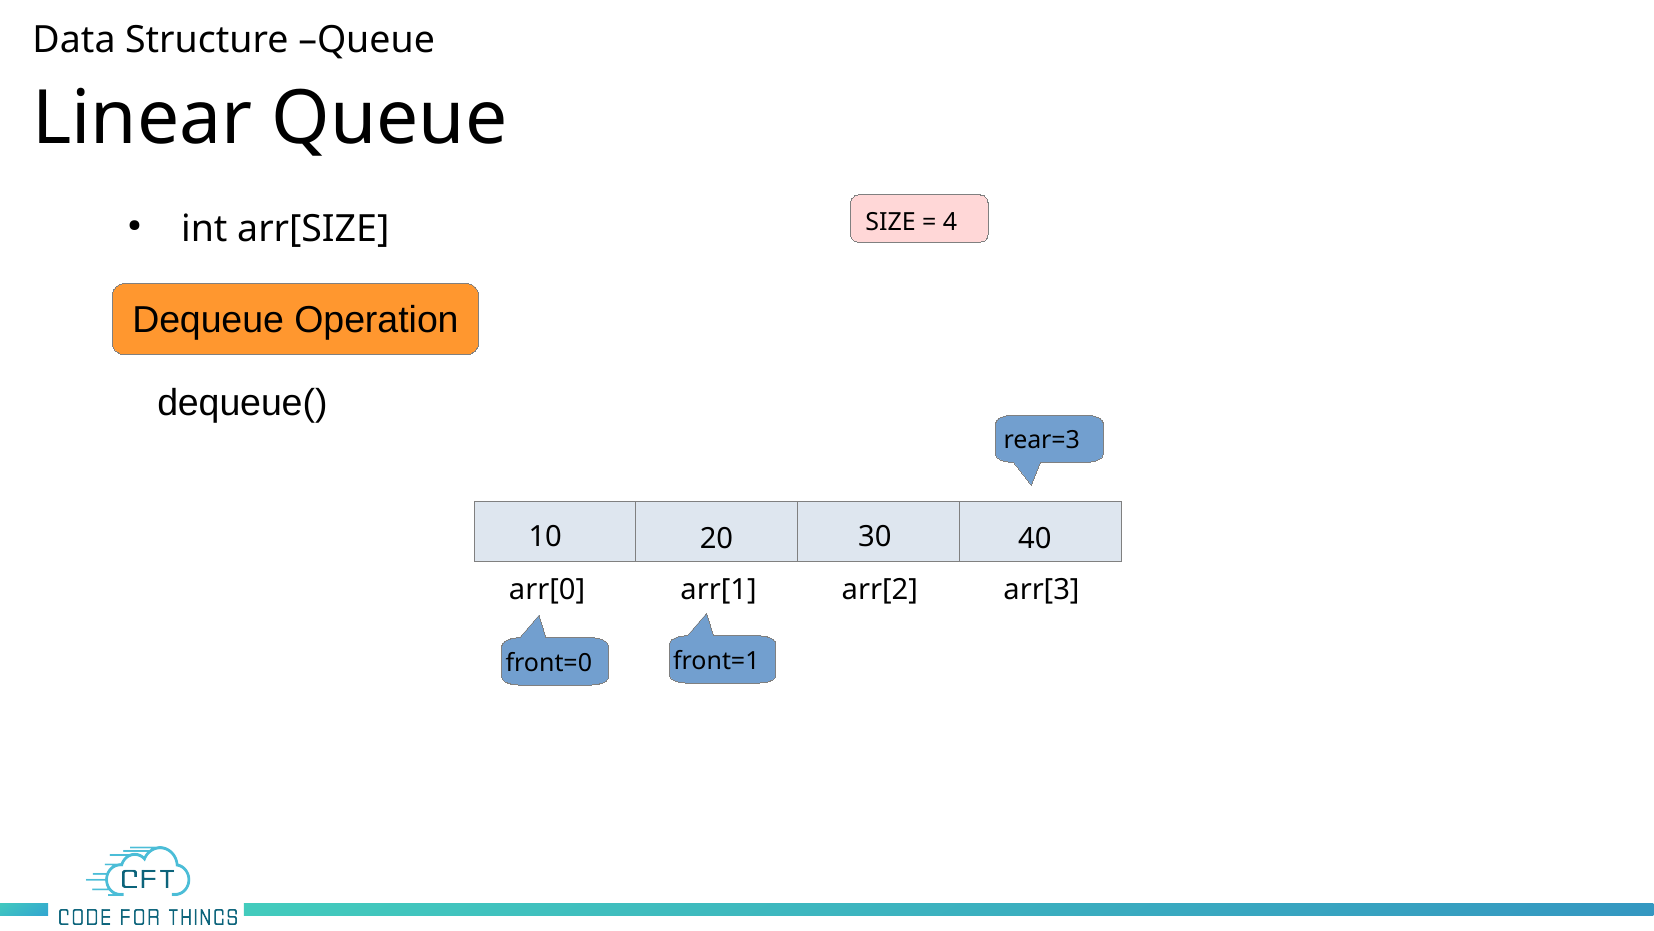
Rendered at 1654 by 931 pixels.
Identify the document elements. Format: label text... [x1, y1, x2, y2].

text_box [687, 613, 714, 635]
text_box arr[3] [988, 561, 1180, 618]
text_box 30 [843, 508, 915, 566]
text_box arr[2] [826, 561, 988, 618]
text_box dequeue() [142, 374, 384, 432]
text_box Dequeue Operation [112, 283, 479, 355]
title Data Structure –Queue Linear Queue [32, 12, 1184, 166]
text_box 20 [685, 510, 756, 567]
text_box [1014, 463, 1041, 486]
text_box SIZE = 4 [850, 196, 990, 243]
text_box [474, 501, 1122, 562]
text_box 40 [1003, 510, 1075, 567]
picture [59, 846, 237, 925]
text_box rear=3 [982, 414, 1130, 463]
text_box 10 [513, 507, 585, 565]
text_box front=0 [490, 637, 632, 686]
text_box int arr[SIZE] [95, 194, 567, 253]
text_box [520, 615, 546, 637]
text_box front=1 [658, 635, 800, 684]
text_box arr[1] [665, 561, 826, 618]
text_box arr[0] [494, 561, 665, 618]
